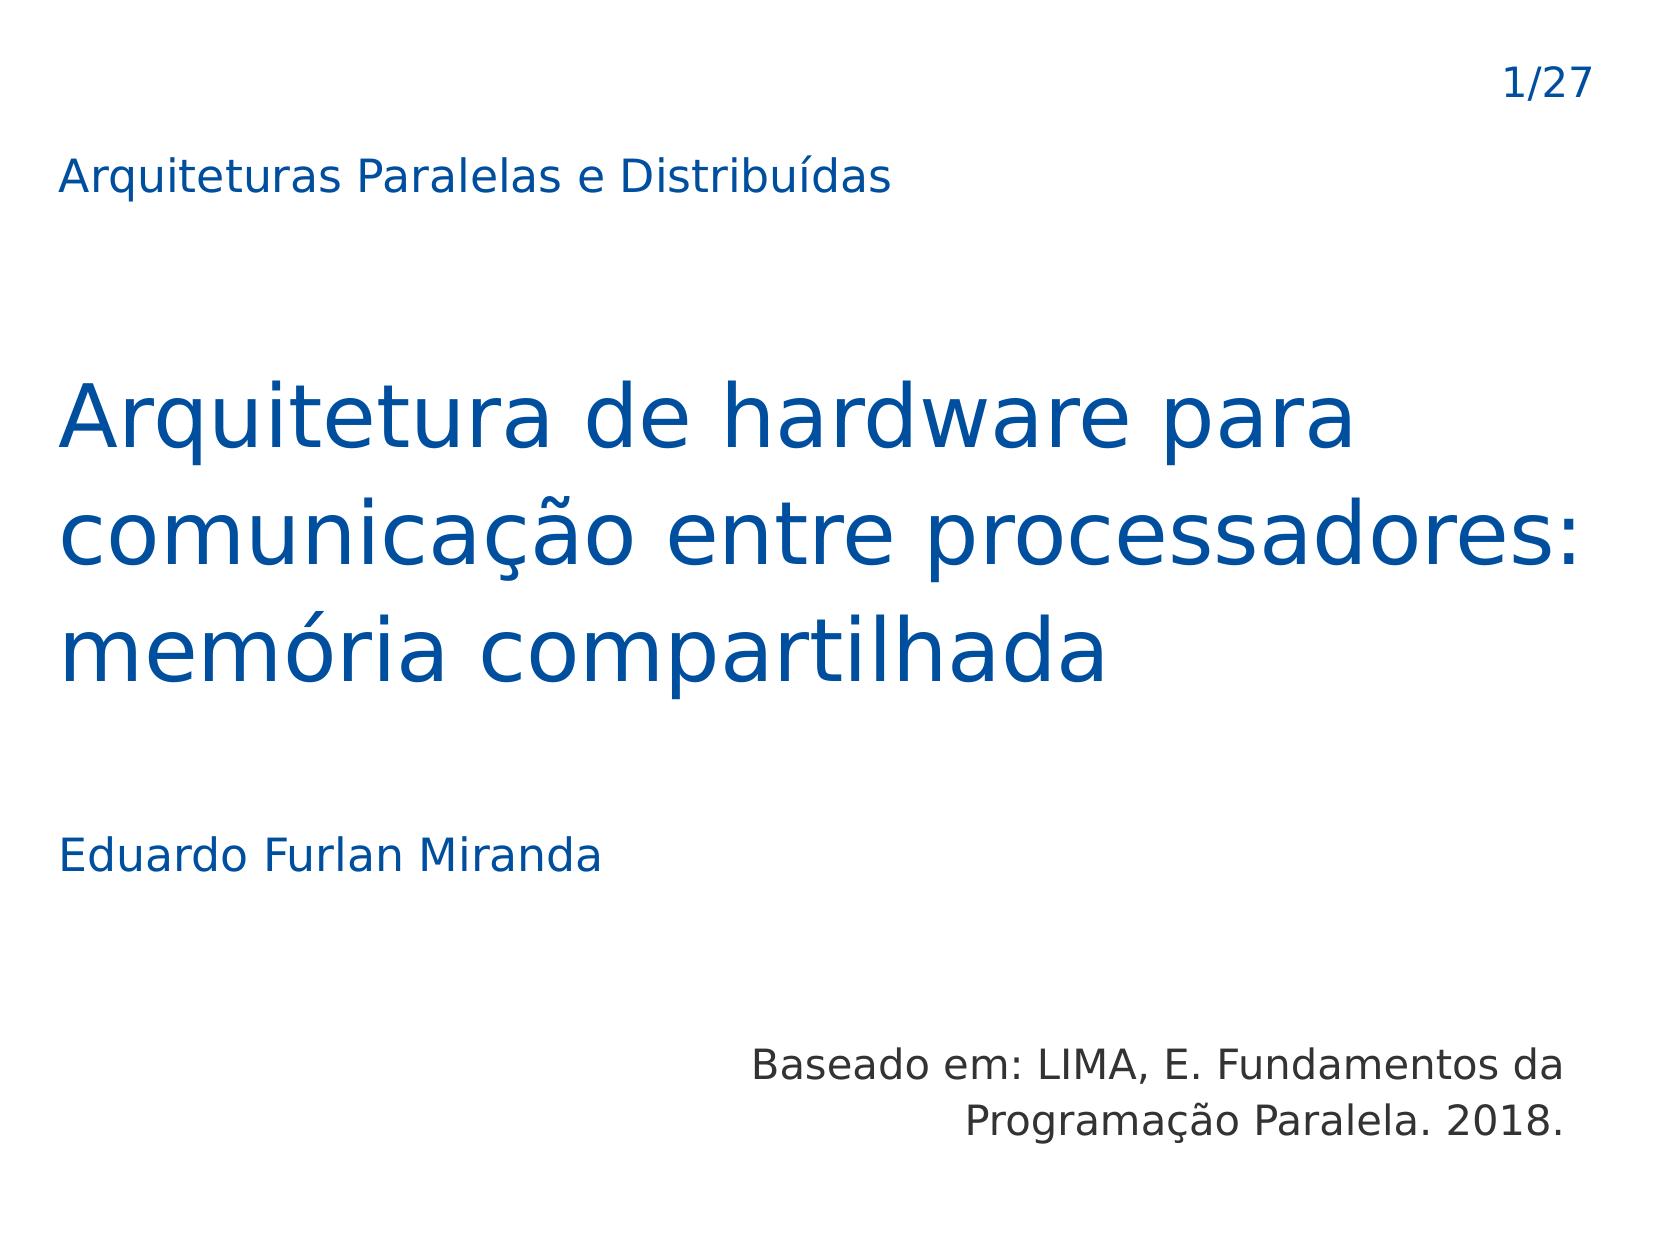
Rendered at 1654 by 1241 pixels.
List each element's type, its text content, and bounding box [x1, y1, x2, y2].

list Arquiteturas Paralelas e Distribuídas Arquitetura de hardware para comunicação entre processadores: memória compartilhada Eduardo Furlan Miranda [59, 141, 1625, 1211]
list Baseado em: LIMA, E. Fundamentos da Programação Paralela. 2018. [660, 1033, 1565, 1211]
